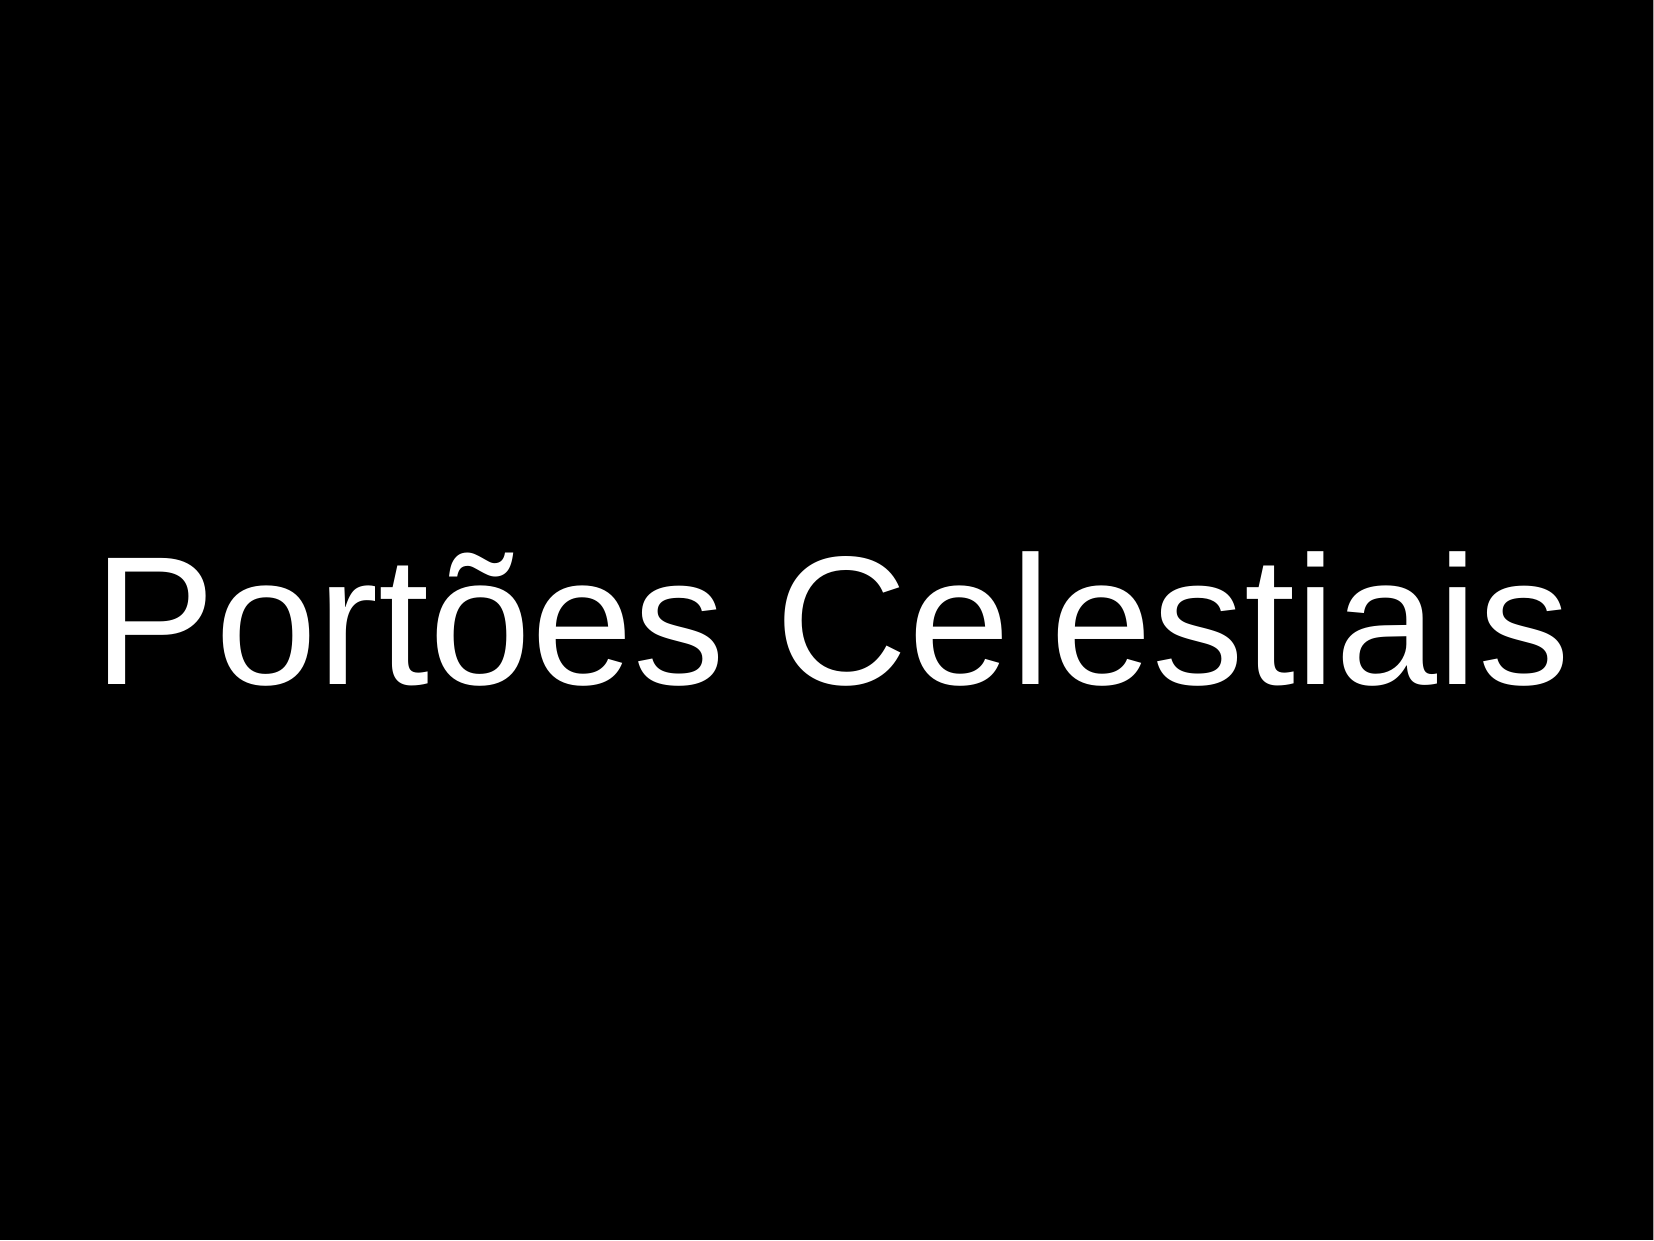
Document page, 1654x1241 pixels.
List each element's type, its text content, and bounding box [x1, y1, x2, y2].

subtitle Portões Celestiais [35, 49, 1630, 1193]
